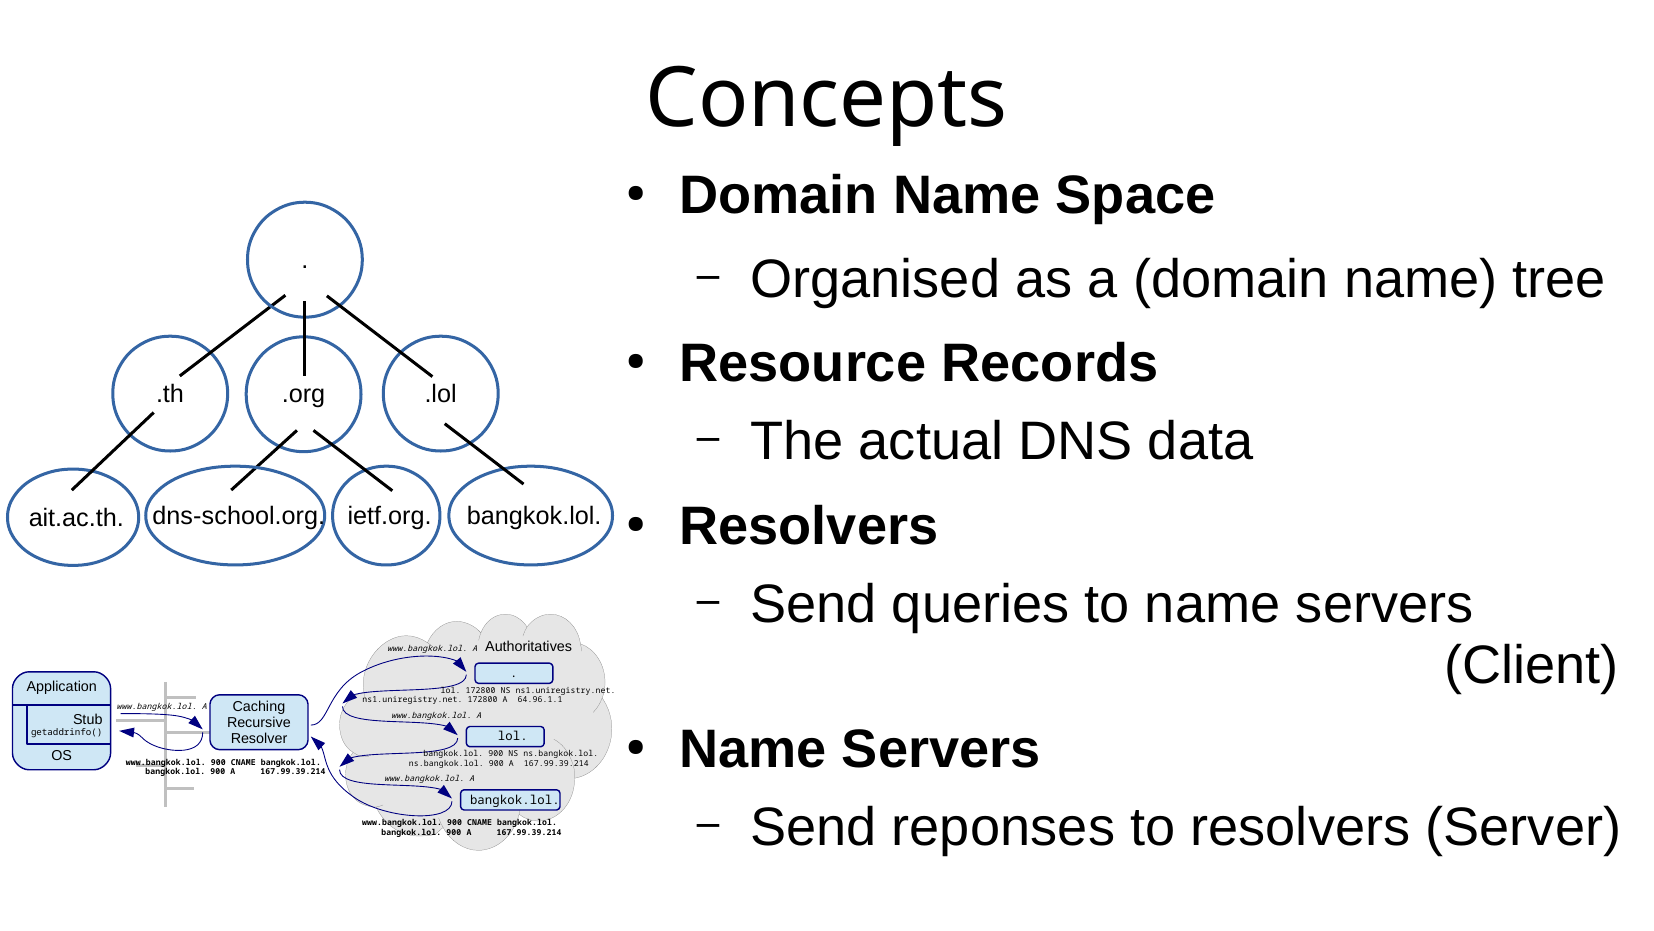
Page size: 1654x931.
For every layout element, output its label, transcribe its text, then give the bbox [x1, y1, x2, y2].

title Concepts [82, 37, 1571, 193]
picture [11, 614, 616, 851]
list Domain Name Space Organised as a (domain name) tree Resource Records The actual DNS data Resolvers Send queries to name servers (Client) Name Servers Send reponses to resolvers (Server) [608, 164, 1654, 931]
picture [5, 200, 615, 567]
